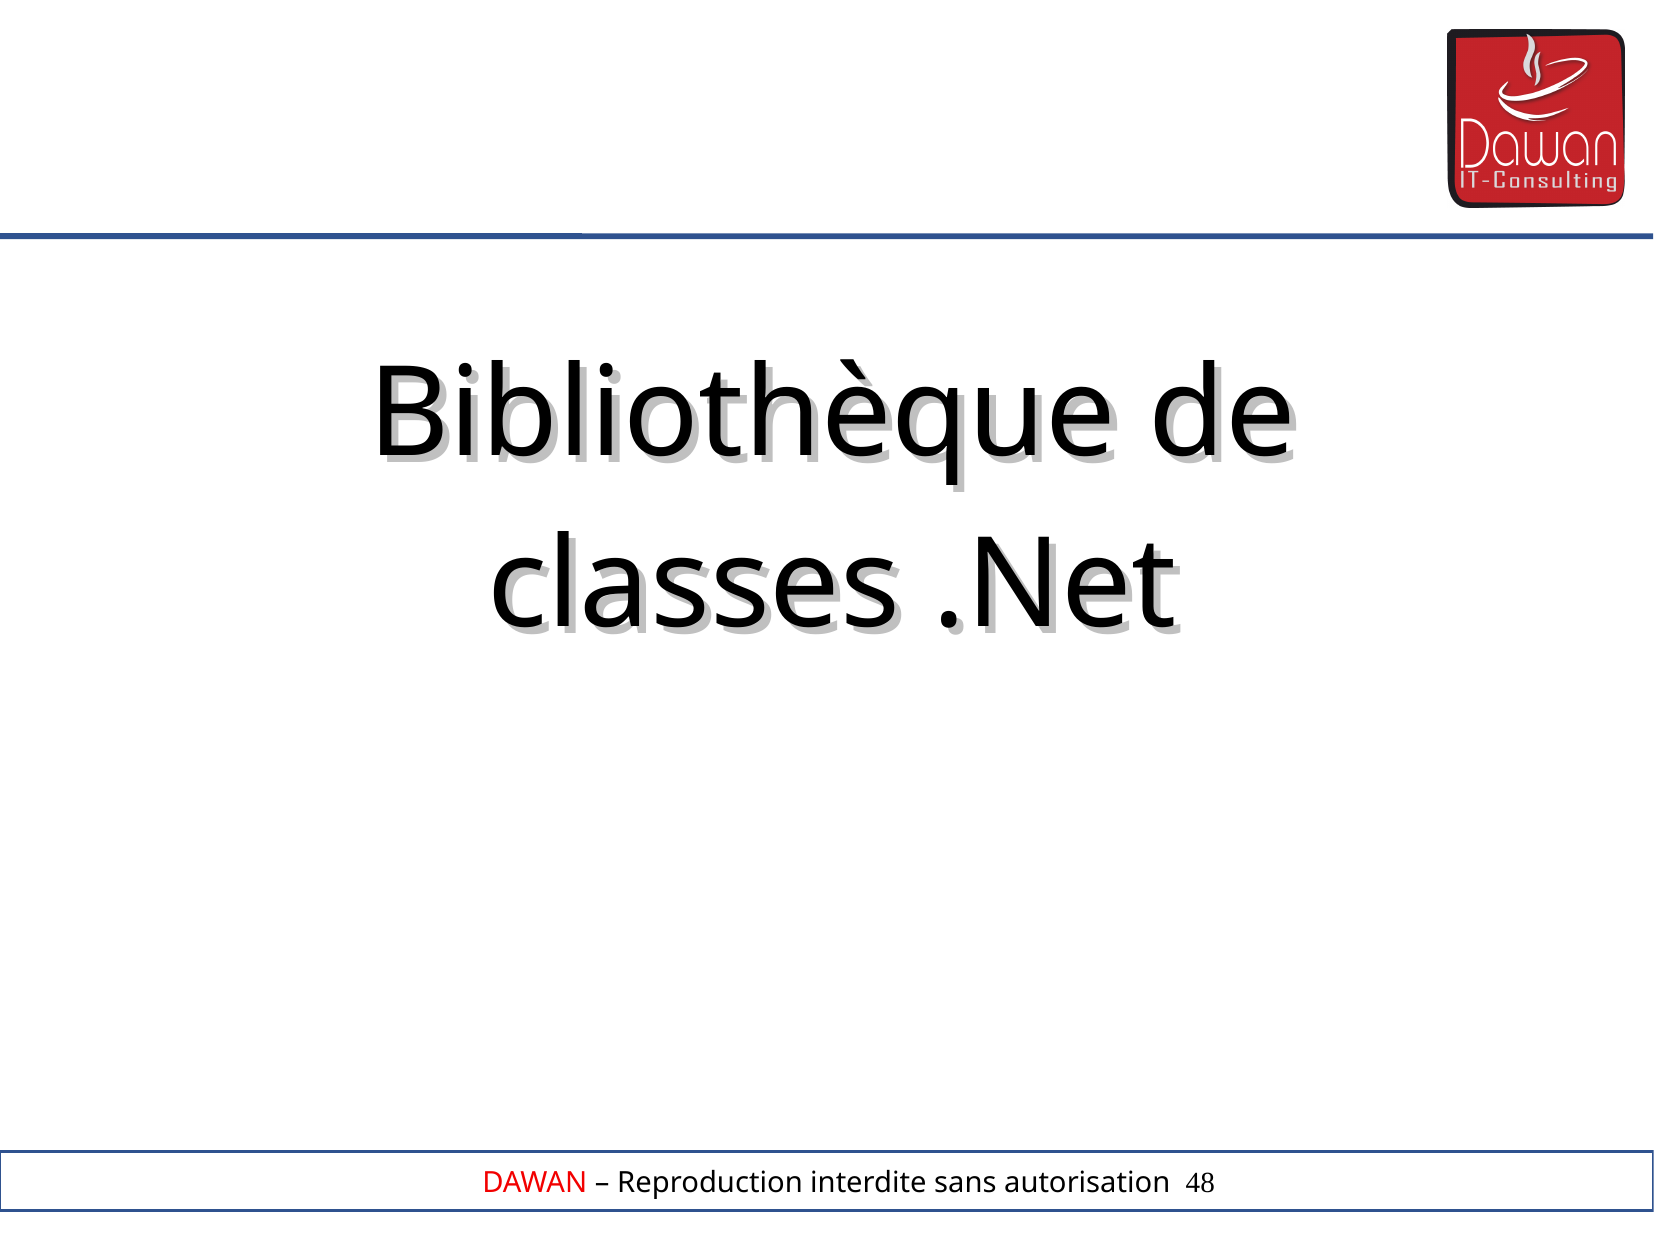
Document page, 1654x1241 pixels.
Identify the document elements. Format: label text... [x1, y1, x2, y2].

text_box [1185, 1163, 1565, 1228]
text_box Bibliothèque de classes .Net [94, 314, 1571, 769]
